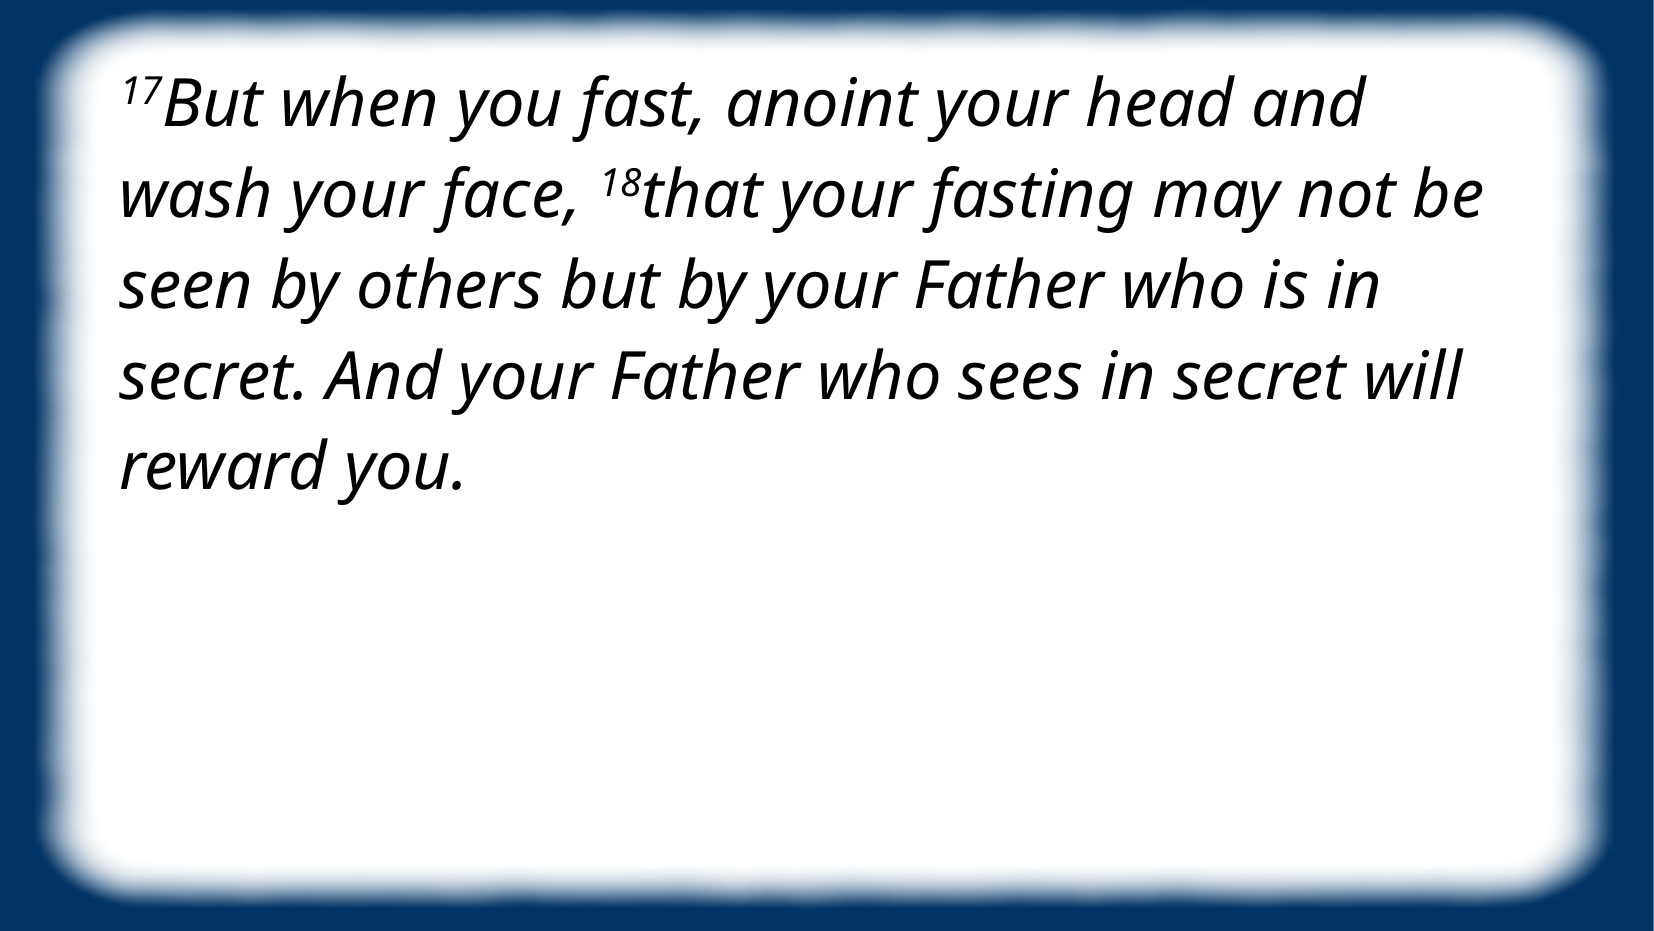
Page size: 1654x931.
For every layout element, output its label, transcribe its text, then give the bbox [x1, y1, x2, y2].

text_box 17But when you fast, anoint your head and wash your face, 18that your fasting may not be seen by others but by your Father who is in secret. And your Father who sees in secret will reward you. [105, 48, 1546, 507]
picture [0, 0, 1654, 931]
